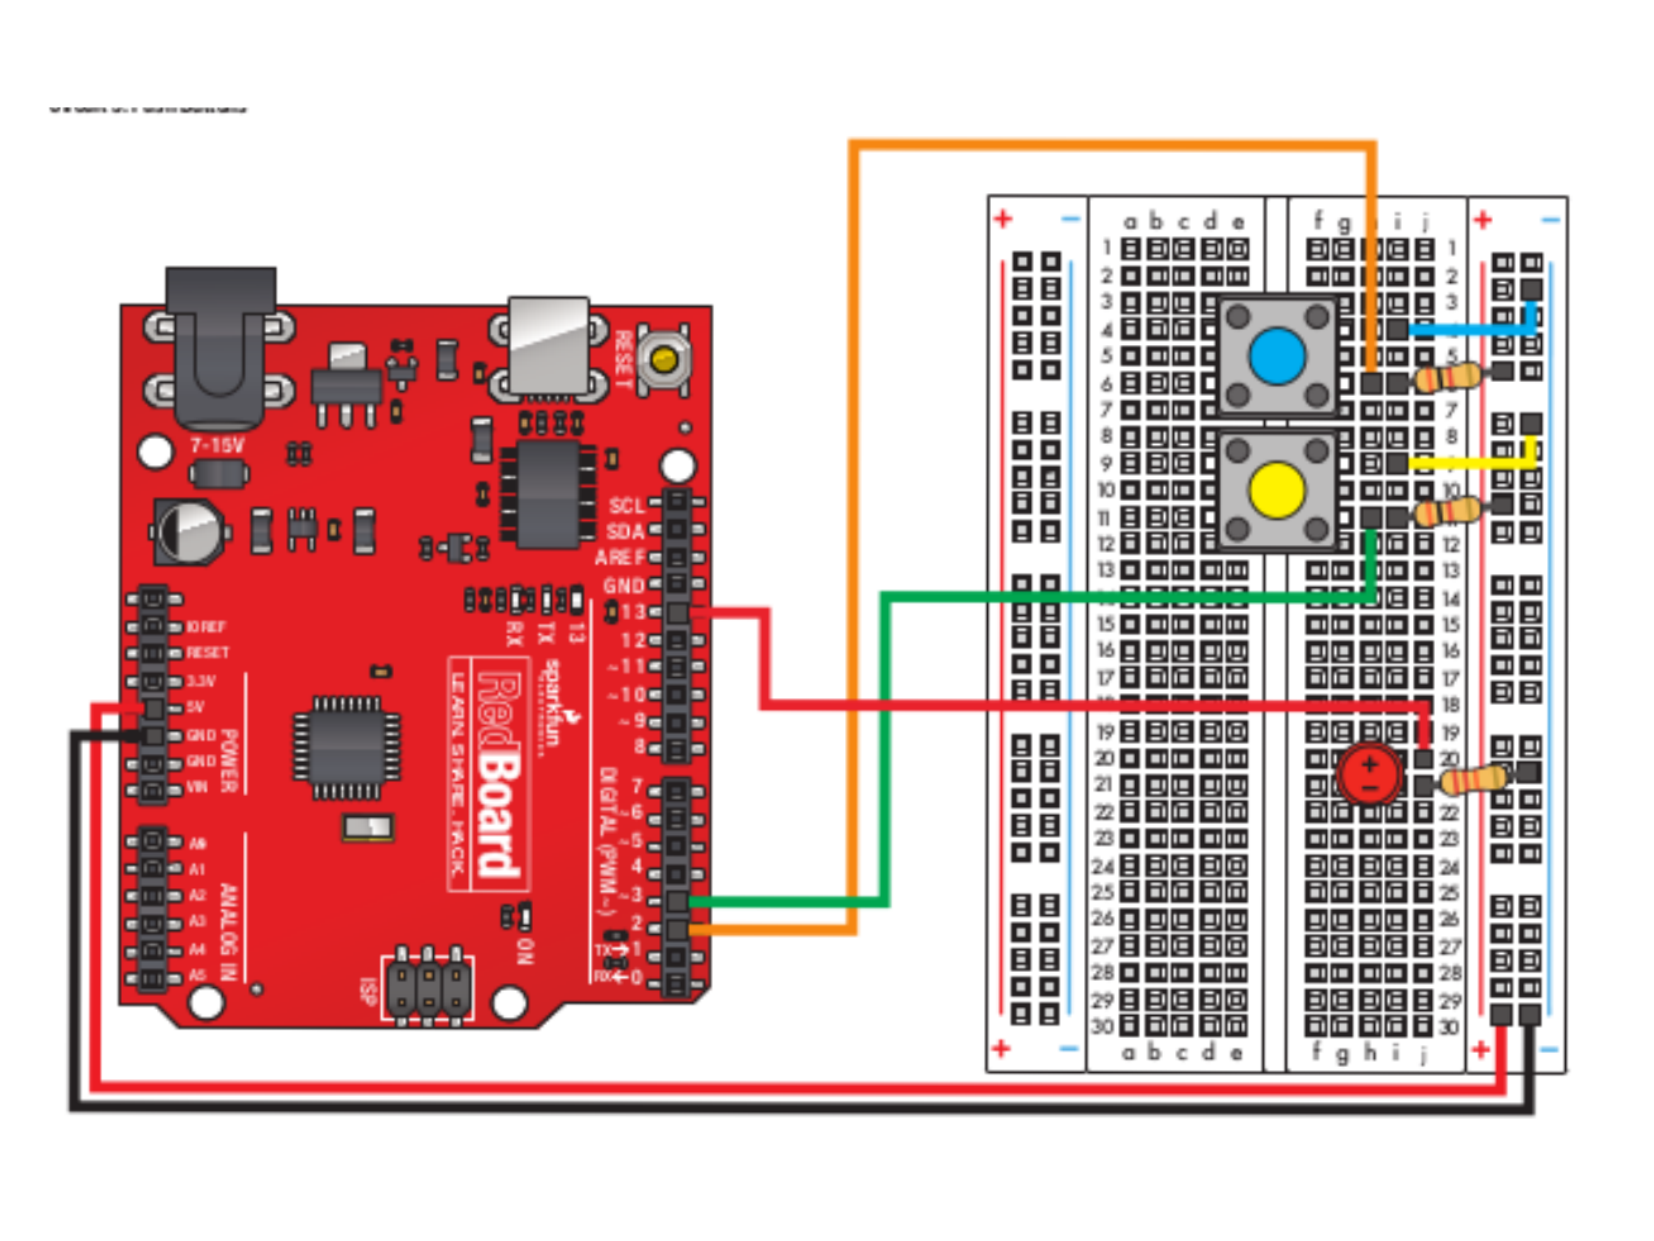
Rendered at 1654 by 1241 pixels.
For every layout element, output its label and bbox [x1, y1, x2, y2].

picture [46, 106, 1603, 1134]
